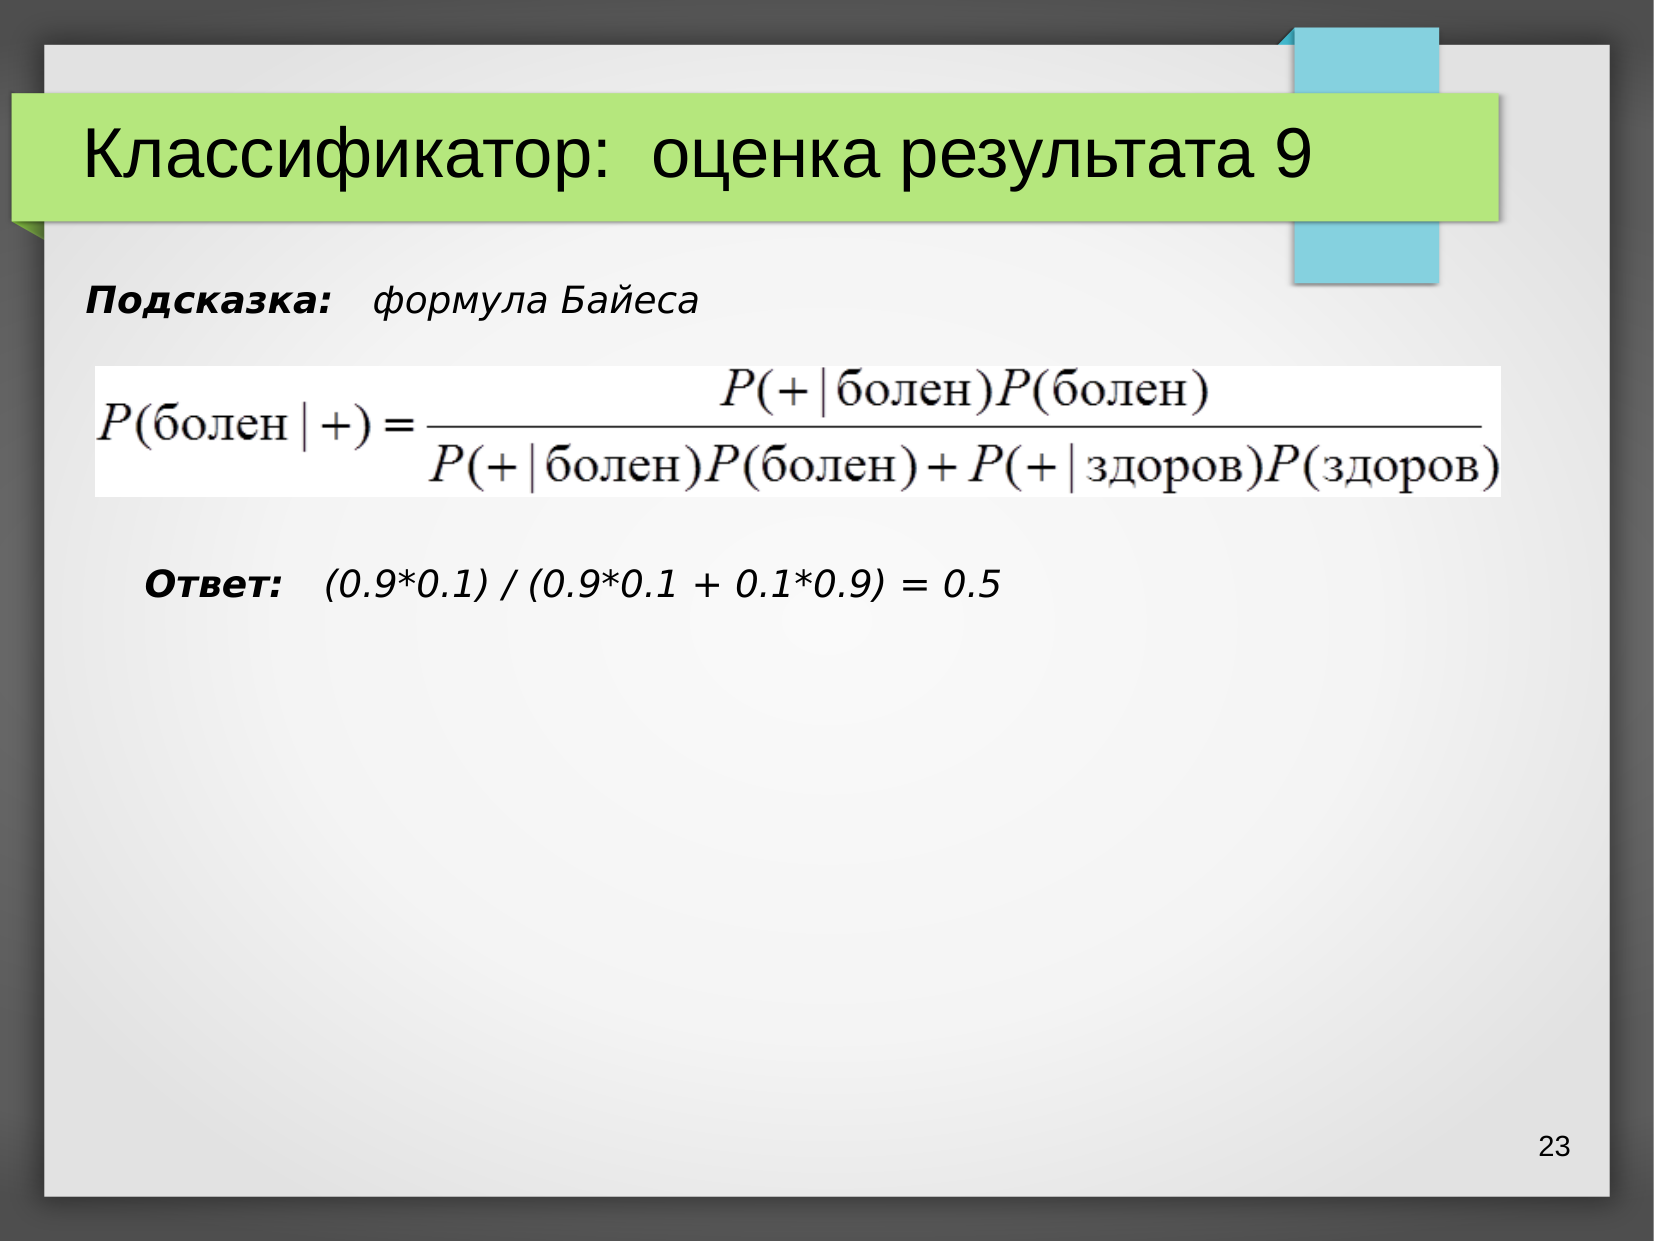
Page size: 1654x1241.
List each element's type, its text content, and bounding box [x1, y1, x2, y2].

text_box Ответ: (0.9*0.1) / (0.9*0.1 + 0.1*0.9) = 0.5 [129, 555, 1430, 709]
text_box Подсказка: формула Байеса [70, 271, 1371, 426]
picture [0, 0, 1654, 1241]
title Классификатор: оценка результата 9 [82, 49, 1571, 257]
